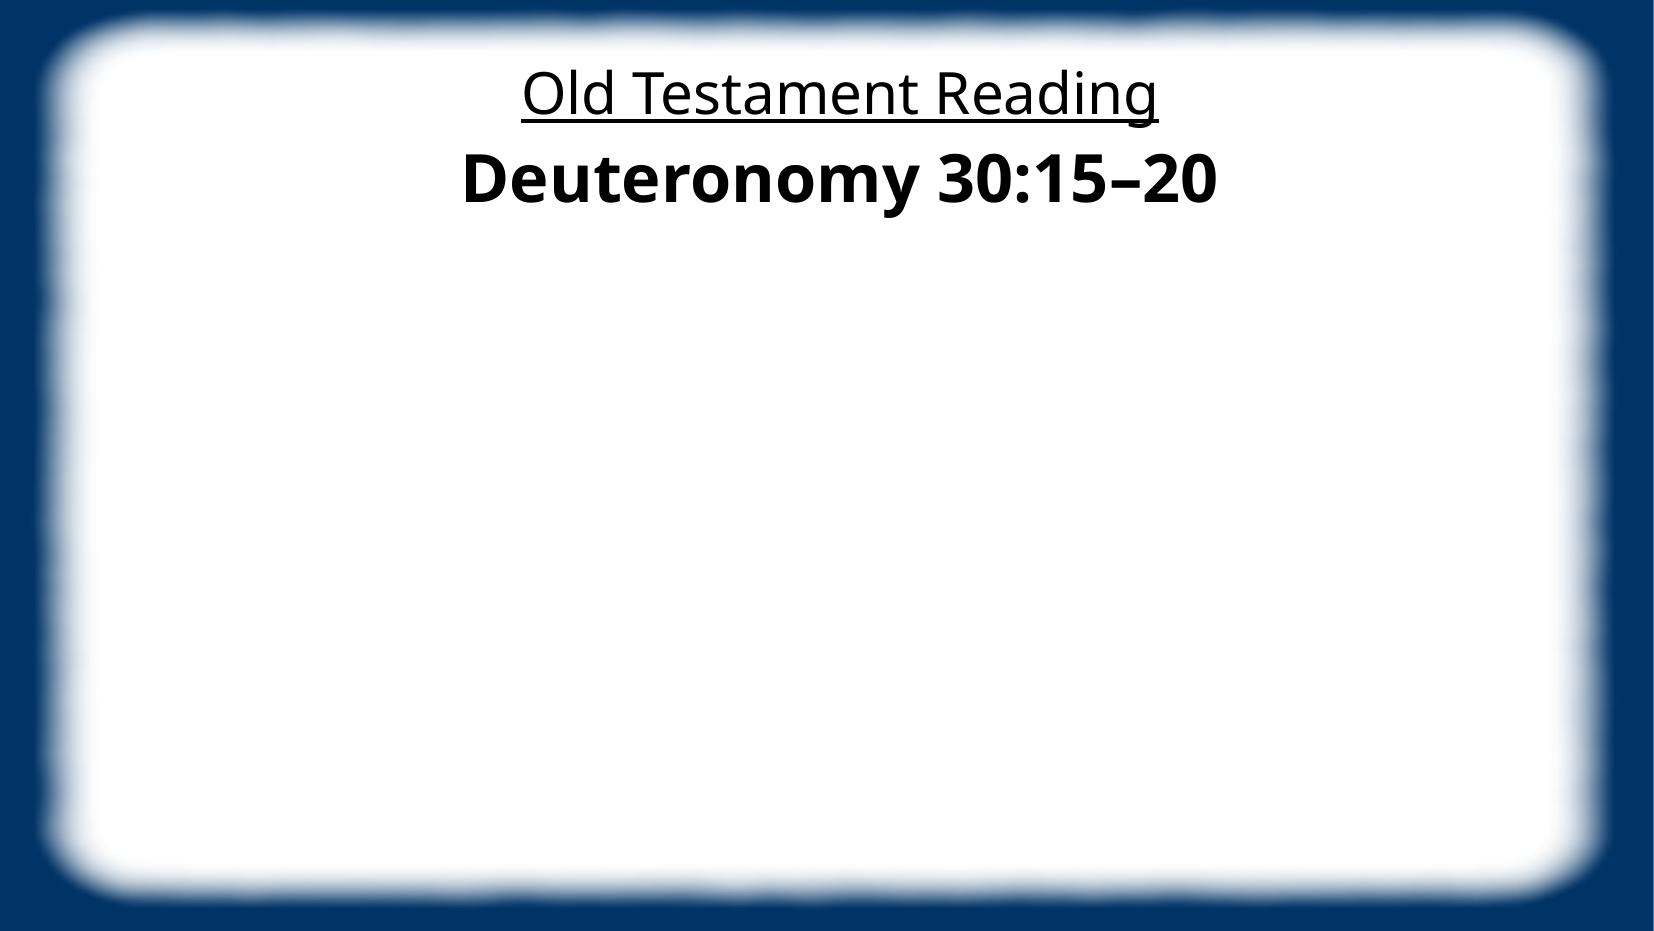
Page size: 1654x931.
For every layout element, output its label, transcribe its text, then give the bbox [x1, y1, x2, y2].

text_box Old Testament Reading Deuteronomy 30:15–20 [120, 45, 1561, 226]
picture [0, 0, 1654, 931]
